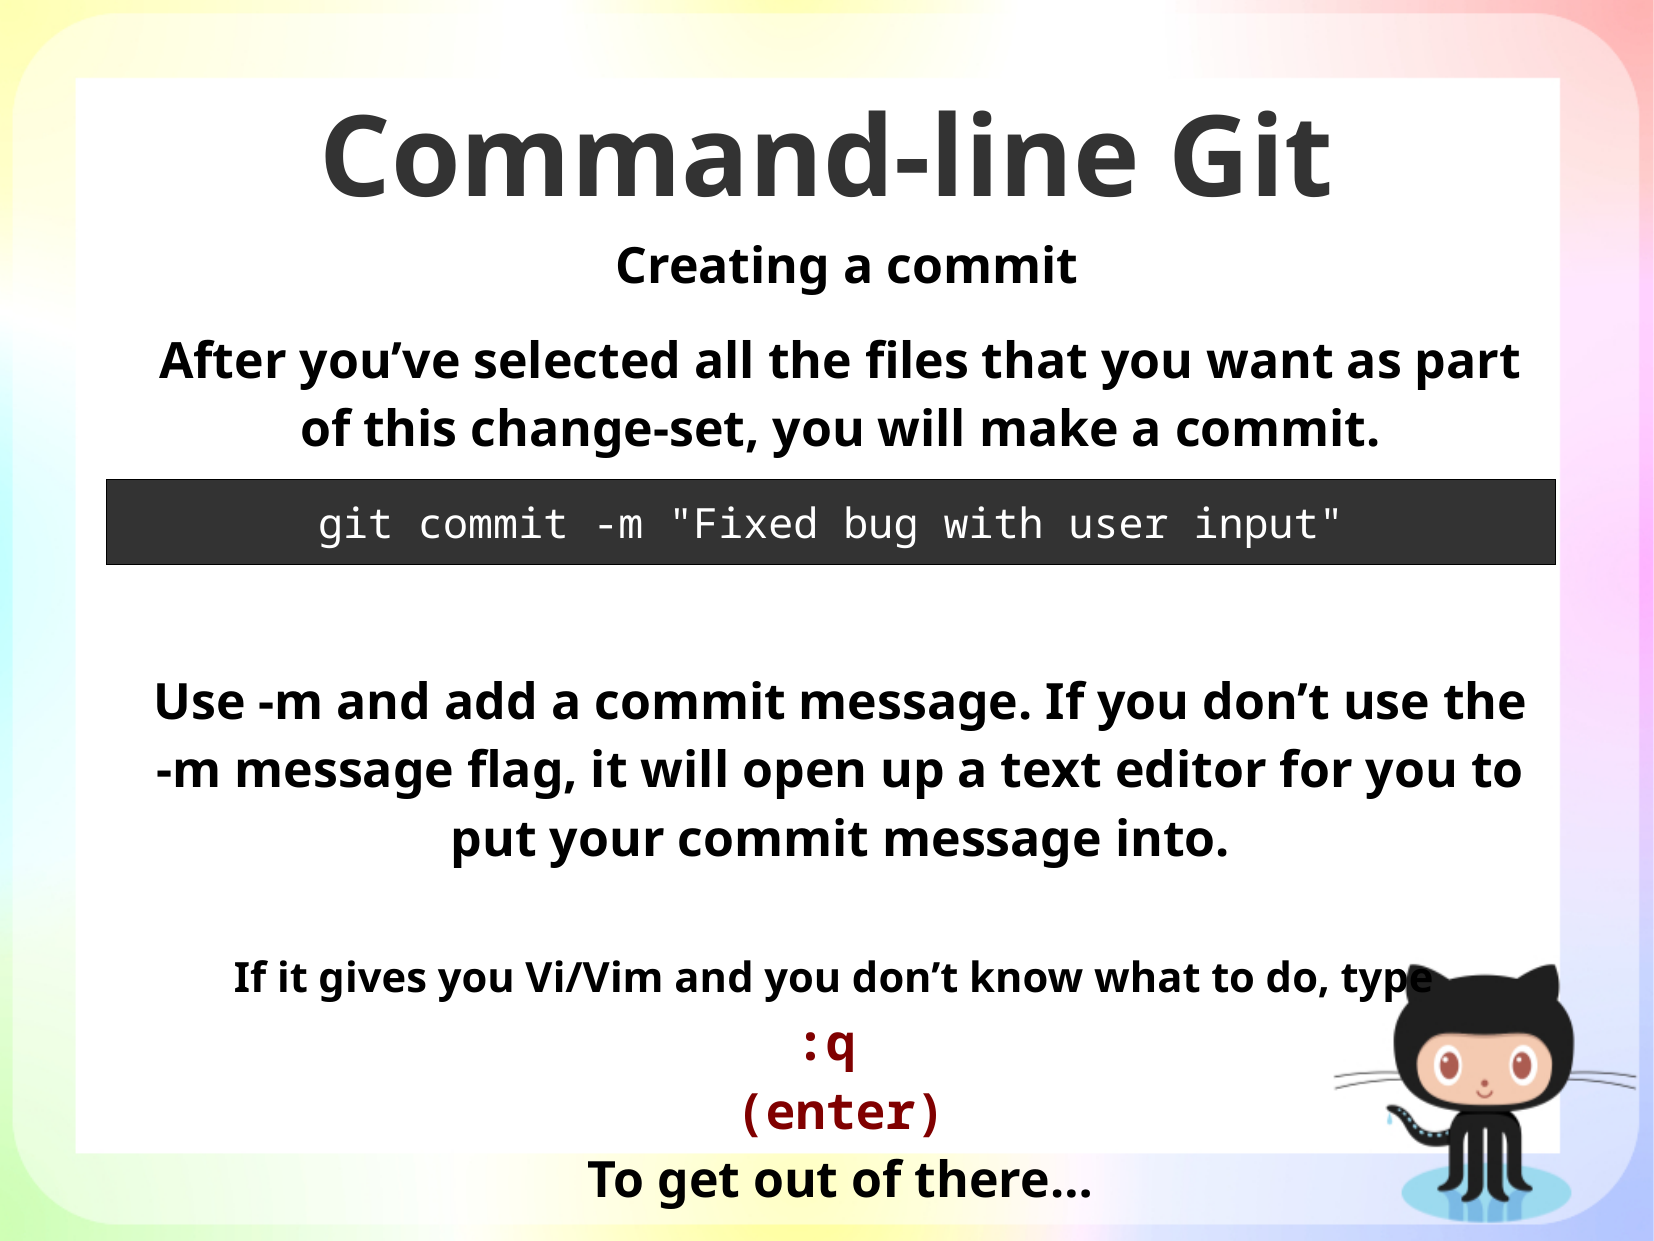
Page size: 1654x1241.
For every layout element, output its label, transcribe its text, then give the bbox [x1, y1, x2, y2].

text_box Creating a commit [160, 230, 1535, 289]
text_box After you’ve selected all the files that you want as part of this change-set, you will make a commit. Use -m and add a commit message. If you don’t use the -m message flag, it will open up a text editor for you to put your commit message into. If it gives you Vi/Vim and you don’t know what to do, type :q (enter) To get out of there… [142, 565, 1539, 1059]
text_box git commit -m "Fixed bug with user input" [106, 479, 1556, 565]
picture [0, 0, 1654, 1241]
text_box After you’ve selected all the files that you want as part of this change-set, you will make a commit. Use -m and add a commit message. If you don’t use the -m message flag, it will open up a text editor for you to put your commit message into. If it gives you Vi/Vim and you don’t know what to do, type :q (enter) To get out of there… [142, 324, 1539, 479]
title Command-line Git [82, 49, 1571, 257]
